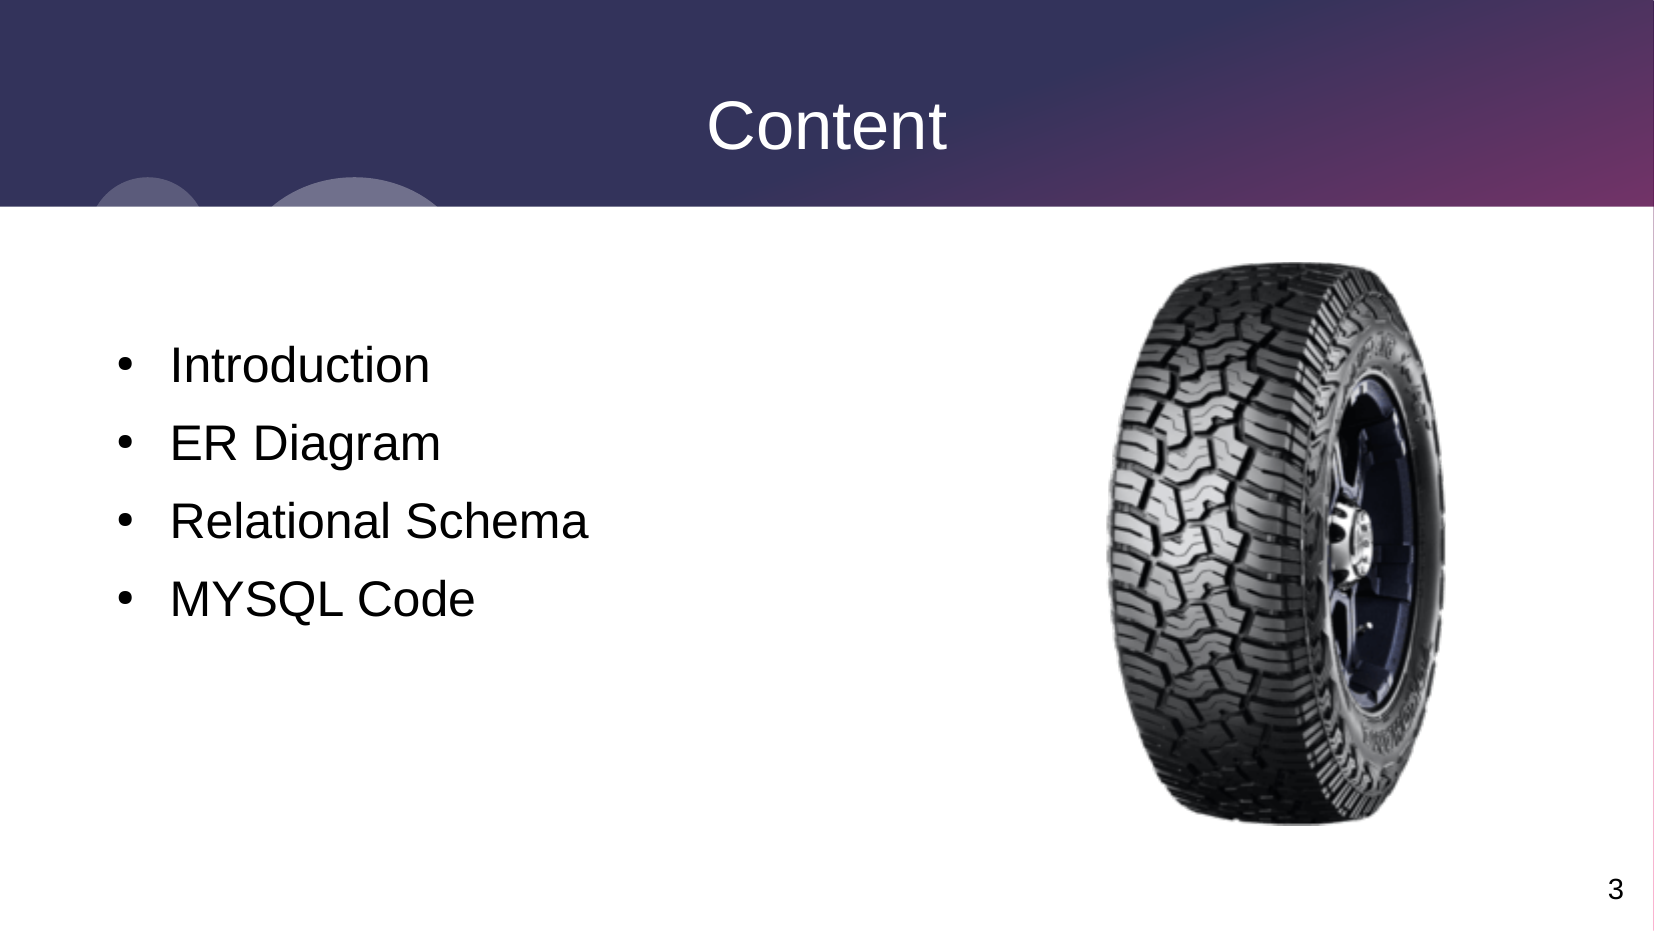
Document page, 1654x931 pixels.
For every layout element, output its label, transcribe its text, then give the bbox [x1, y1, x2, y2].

list Introduction ER Diagram Relational Schema MYSQL Code [98, 337, 1613, 931]
title Content [88, 44, 1565, 207]
picture [975, 262, 1576, 826]
